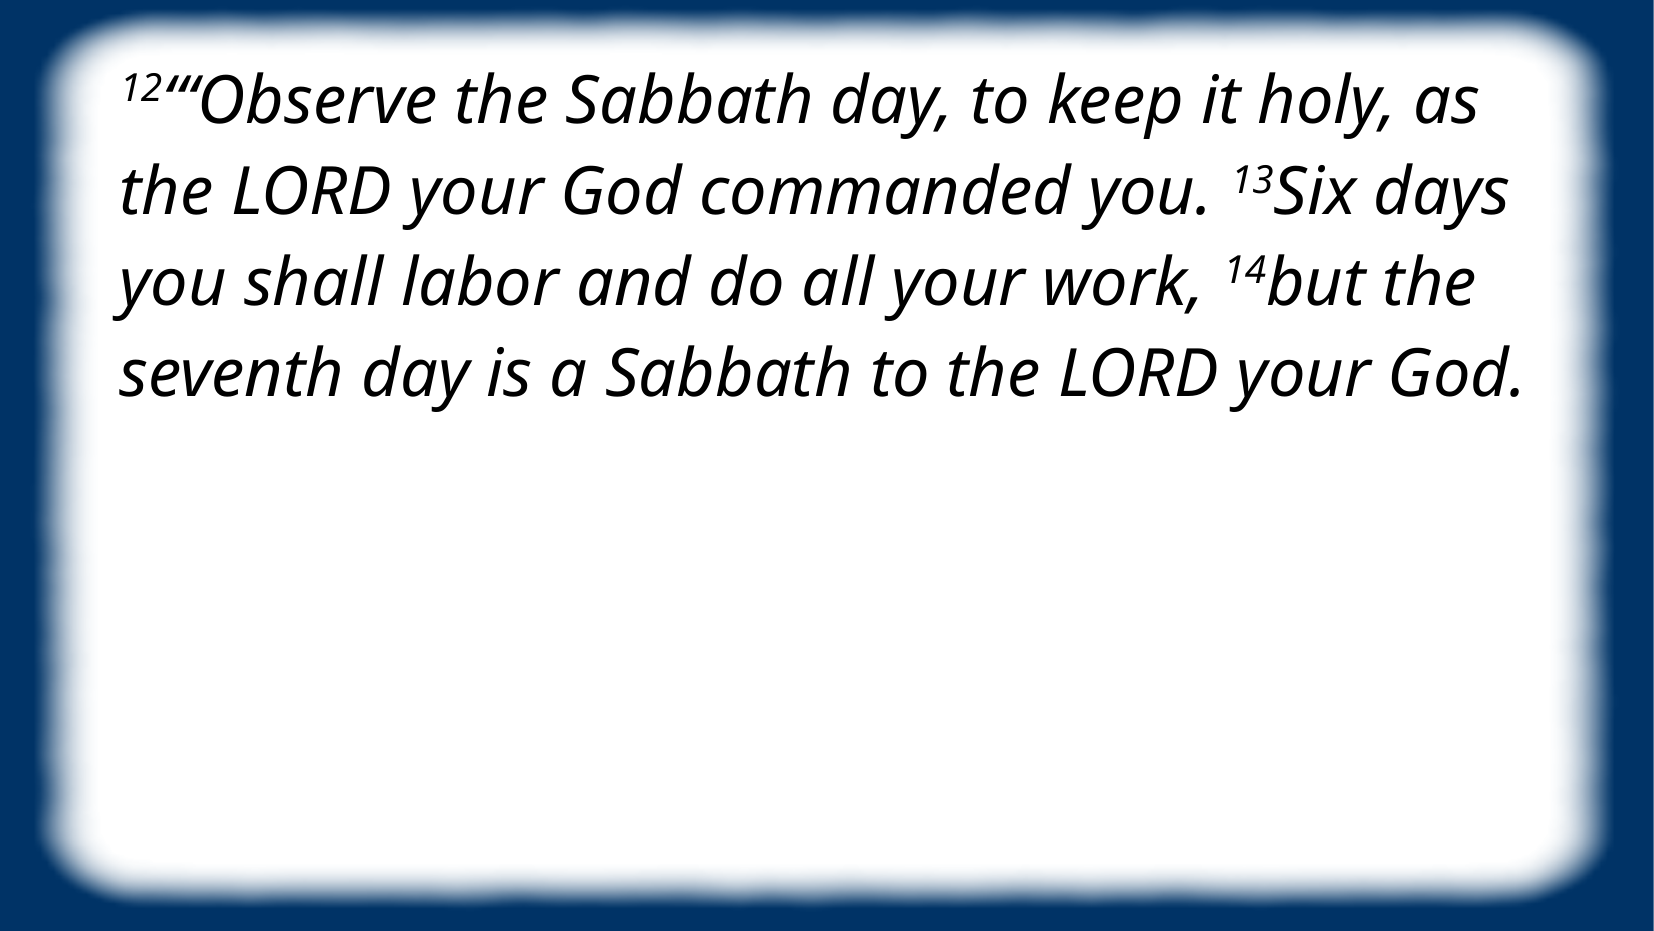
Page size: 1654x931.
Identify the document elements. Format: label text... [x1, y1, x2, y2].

picture [0, 0, 1654, 931]
text_box 12“‘Observe the Sabbath day, to keep it holy, as the LORD your God commanded you. 13Six days you shall labor and do all your work, 14but the seventh day is a Sabbath to the LORD your God. [105, 45, 1546, 504]
